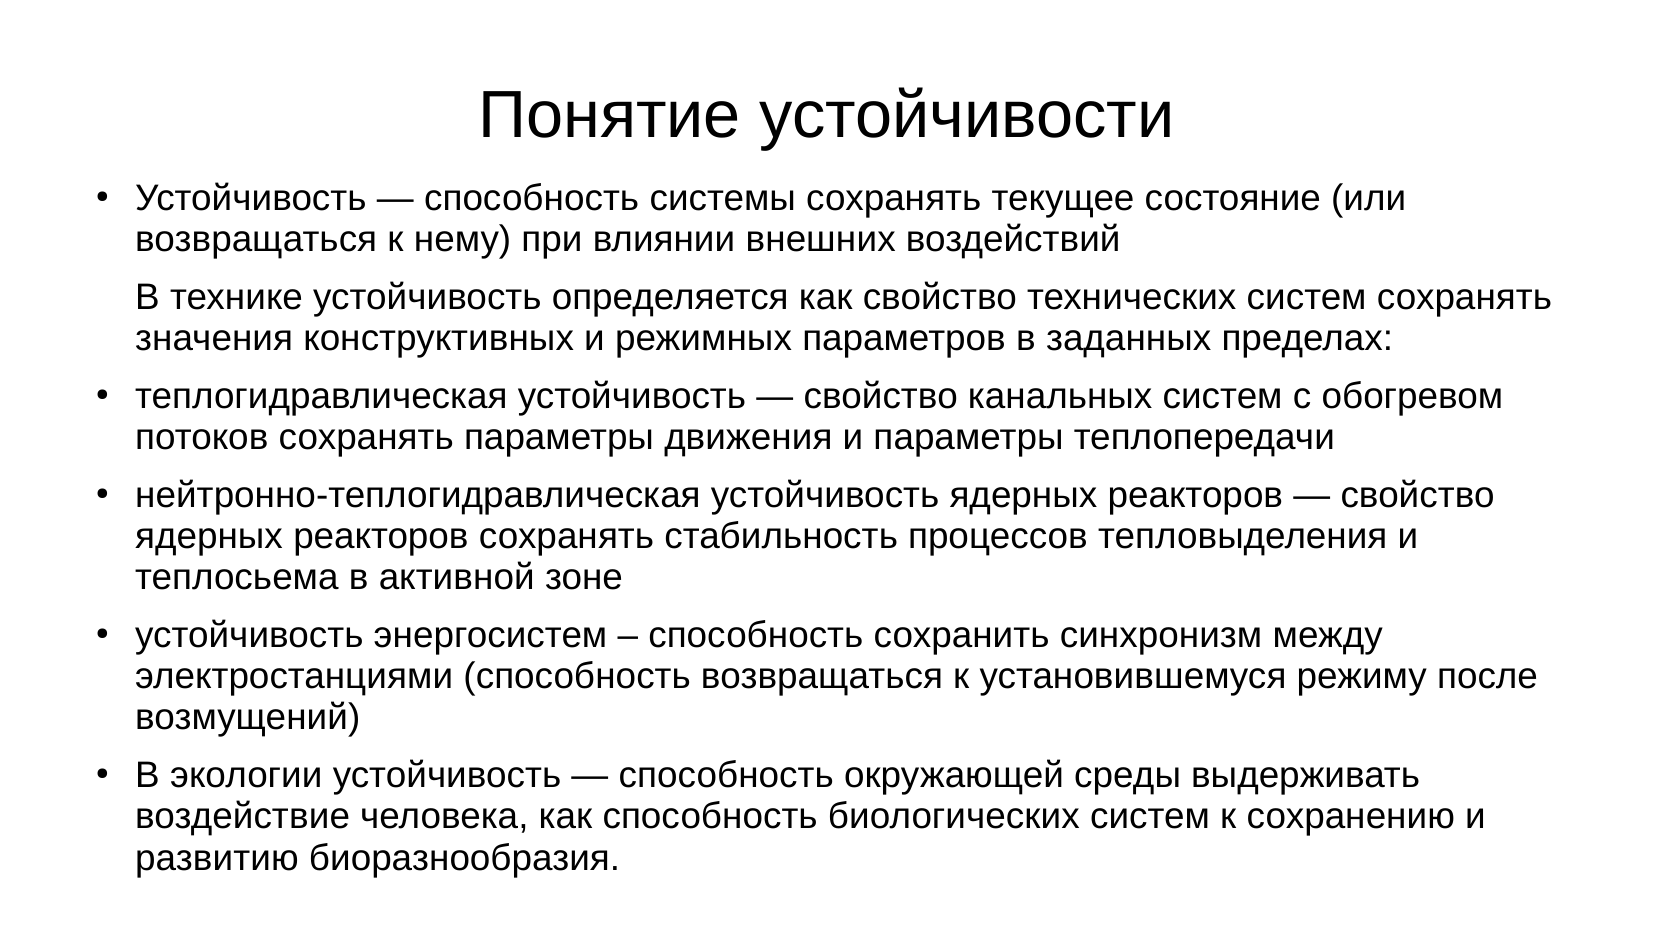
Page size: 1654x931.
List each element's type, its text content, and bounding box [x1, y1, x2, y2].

title Понятие устойчивости [82, 37, 1571, 177]
list Устойчивость — способность системы сохранять текущее состояние (или возвращаться к нему) при влиянии внешних воздействий В технике устойчивость определяется как свойство технических систем сохранять значения конструктивных и режимных параметров в заданных пределах: теплогидравлическая устойчивость — свойство канальных систем с обогревом потоков сохранять параметры движения и параметры теплопередачи нейтронно-теплогидравлическая устойчивость ядерных реакторов — свойство ядерных реакторов сохранять стабильность процессов тепловыделения и теплосьема в активной зоне устойчивость энергосистем – способность сохранить синхронизм между электростанциями (способность возвращаться к установившемуся режиму после возмущений) В экологии устойчивость — способность окружающей среды выдерживать воздействие человека, как способность биологических систем к сохранению и развитию биоразнообразия. [82, 177, 1571, 886]
